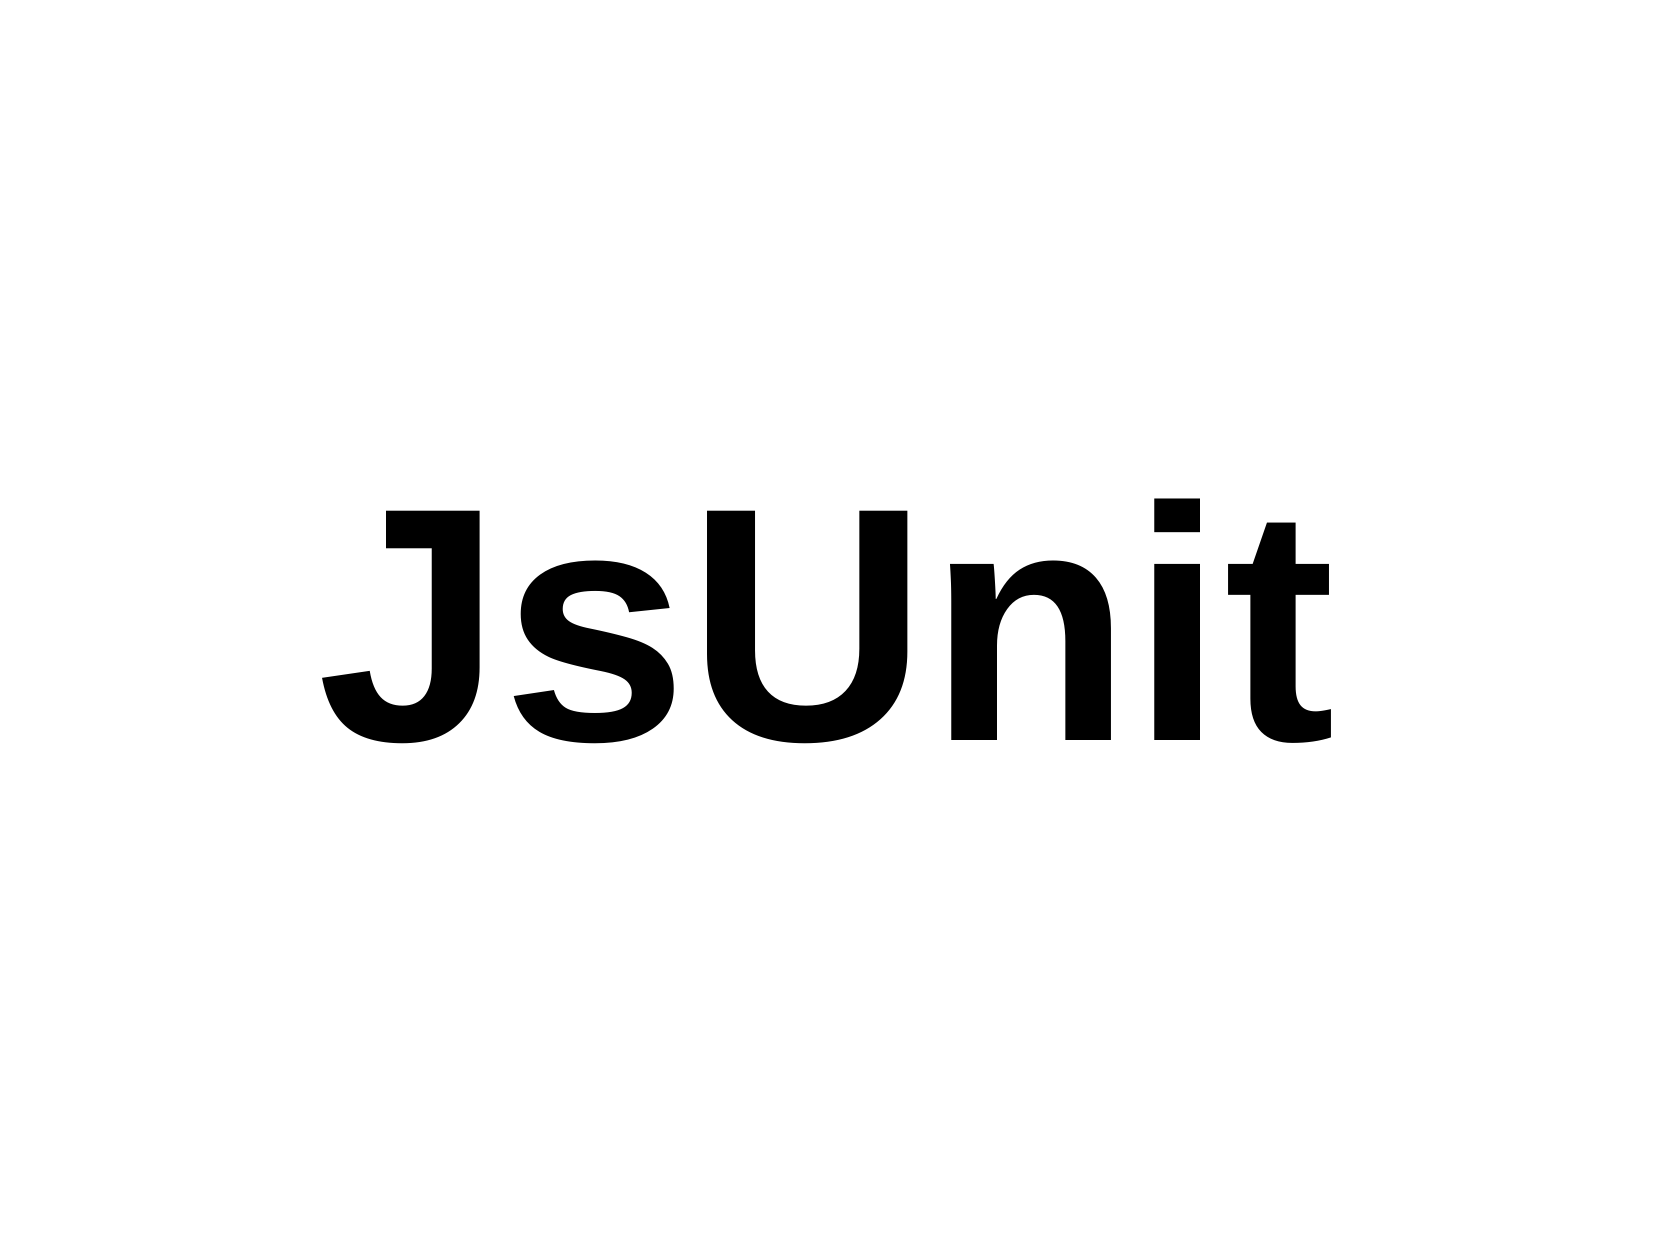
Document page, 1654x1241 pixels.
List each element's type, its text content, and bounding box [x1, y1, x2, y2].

title JsUnit [82, 49, 1571, 1201]
